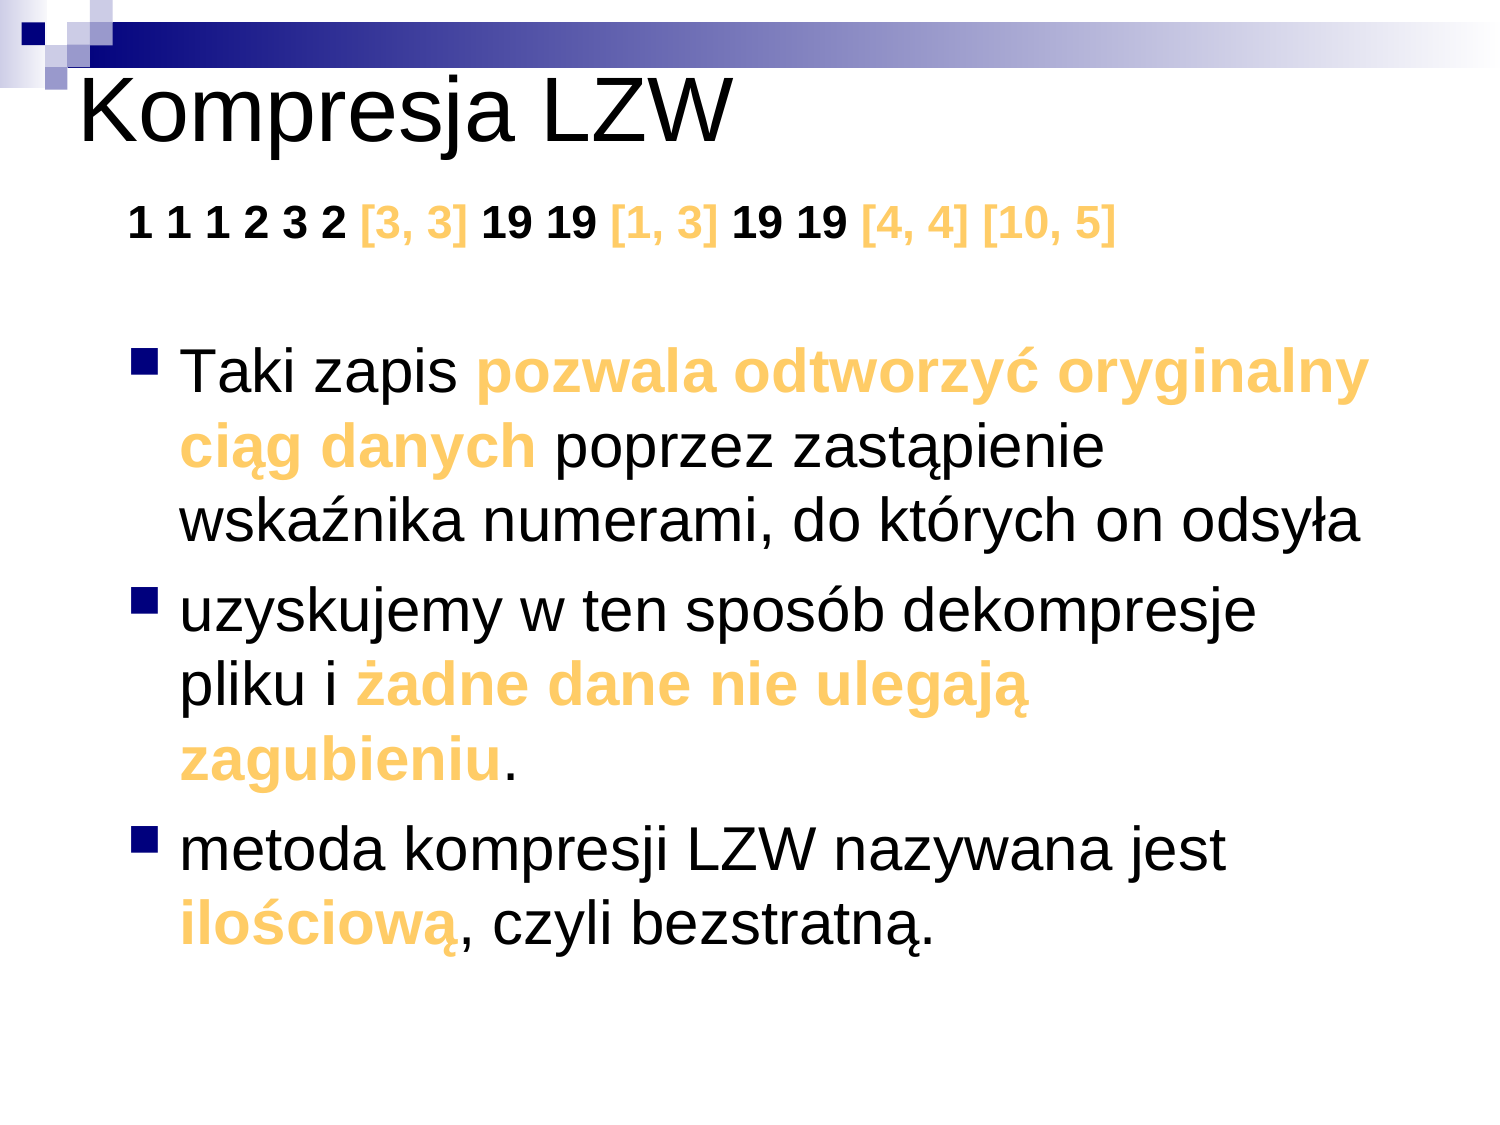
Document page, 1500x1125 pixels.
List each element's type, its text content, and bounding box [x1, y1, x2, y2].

list 1 1 1 2 3 2 [3, 3] 19 19 [1, 3] 19 19 [4, 4] [10, 5] Taki zapis pozwala odtworzyć oryginalny ciąg danych poprzez zastąpienie wskaźnika numerami, do których on odsyła uzyskujemy w ten sposób dekompresje pliku i żadne dane nie ulegają zagubieniu. metoda kompresji LZW nazywana jest ilościową, czyli bezstratną. [112, 184, 1388, 1047]
title Kompresja LZW [62, 37, 1438, 173]
